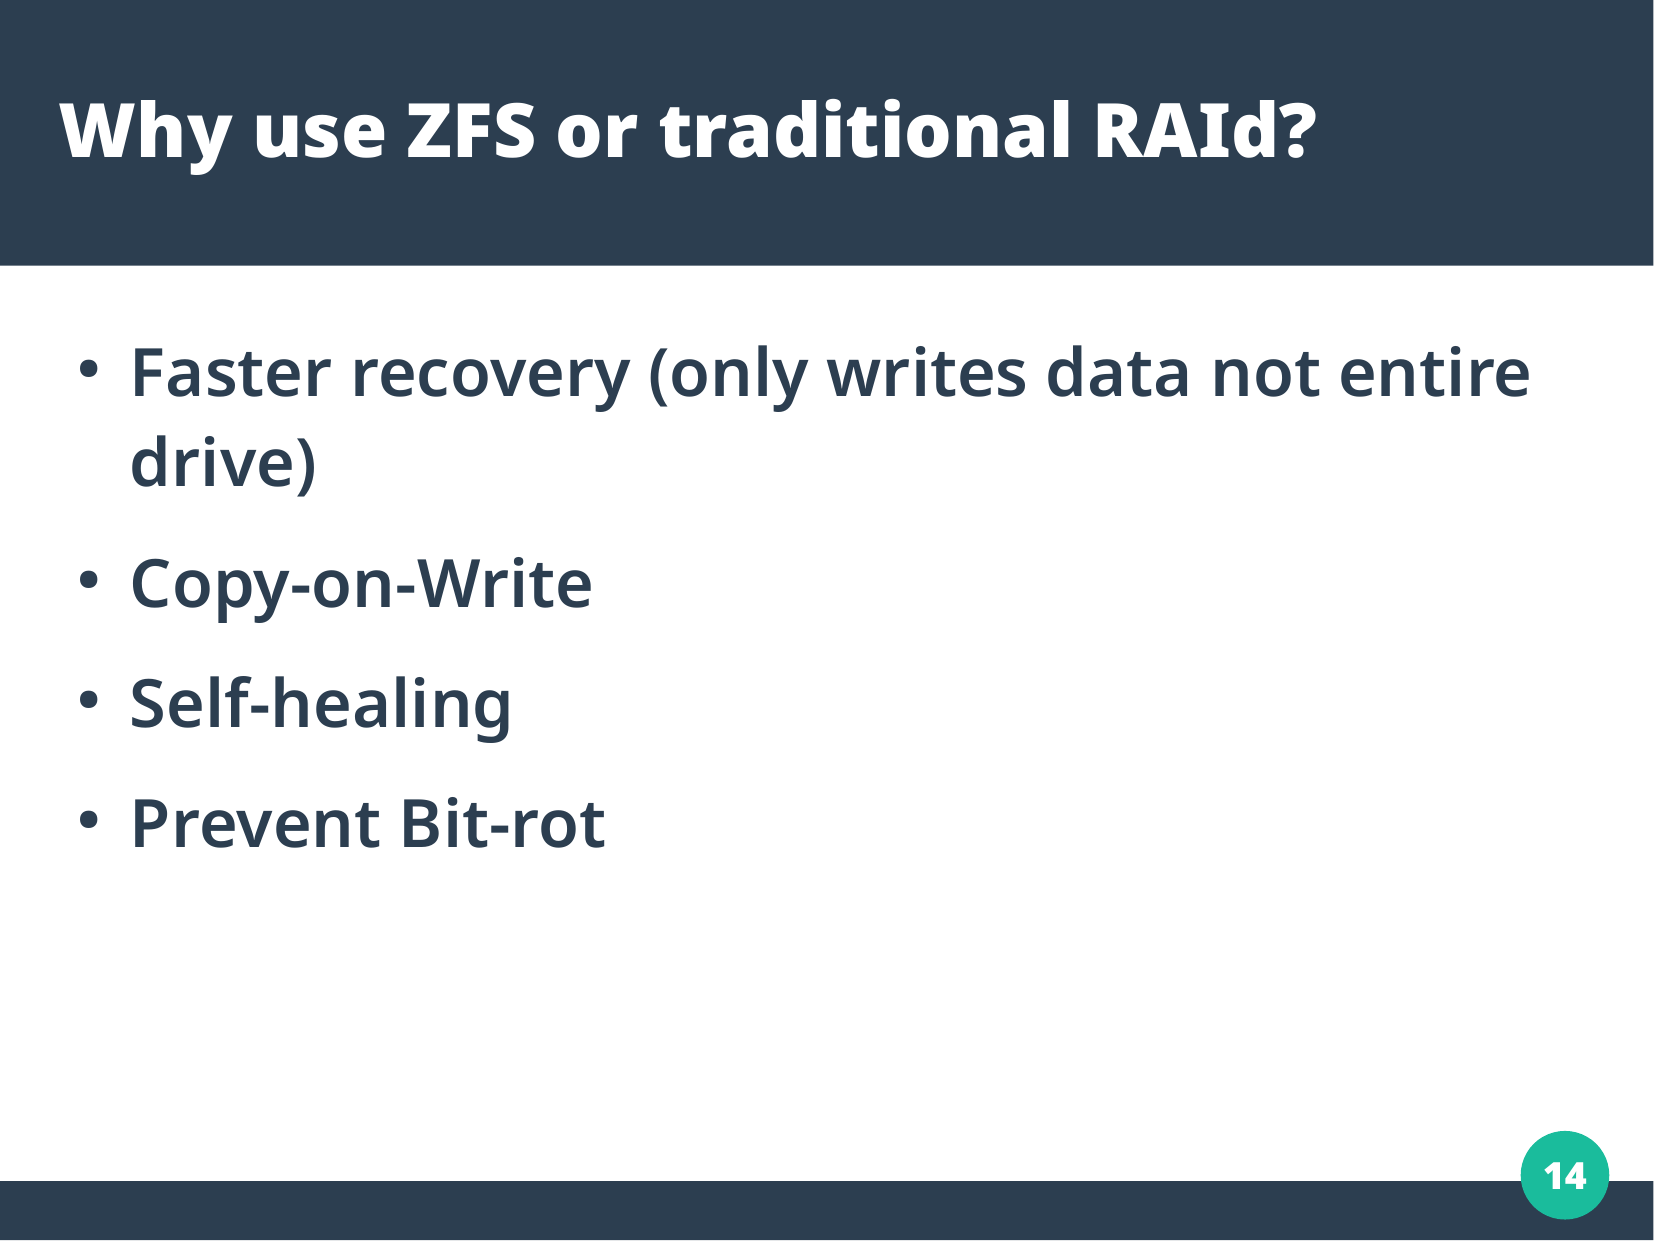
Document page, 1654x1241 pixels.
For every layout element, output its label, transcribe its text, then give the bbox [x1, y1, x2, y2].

list Faster recovery (only writes data not entire drive) Copy-on-Write Self-healing Prevent Bit-rot [59, 324, 1595, 1152]
title Why use ZFS or traditional RAId? [59, 49, 1595, 207]
